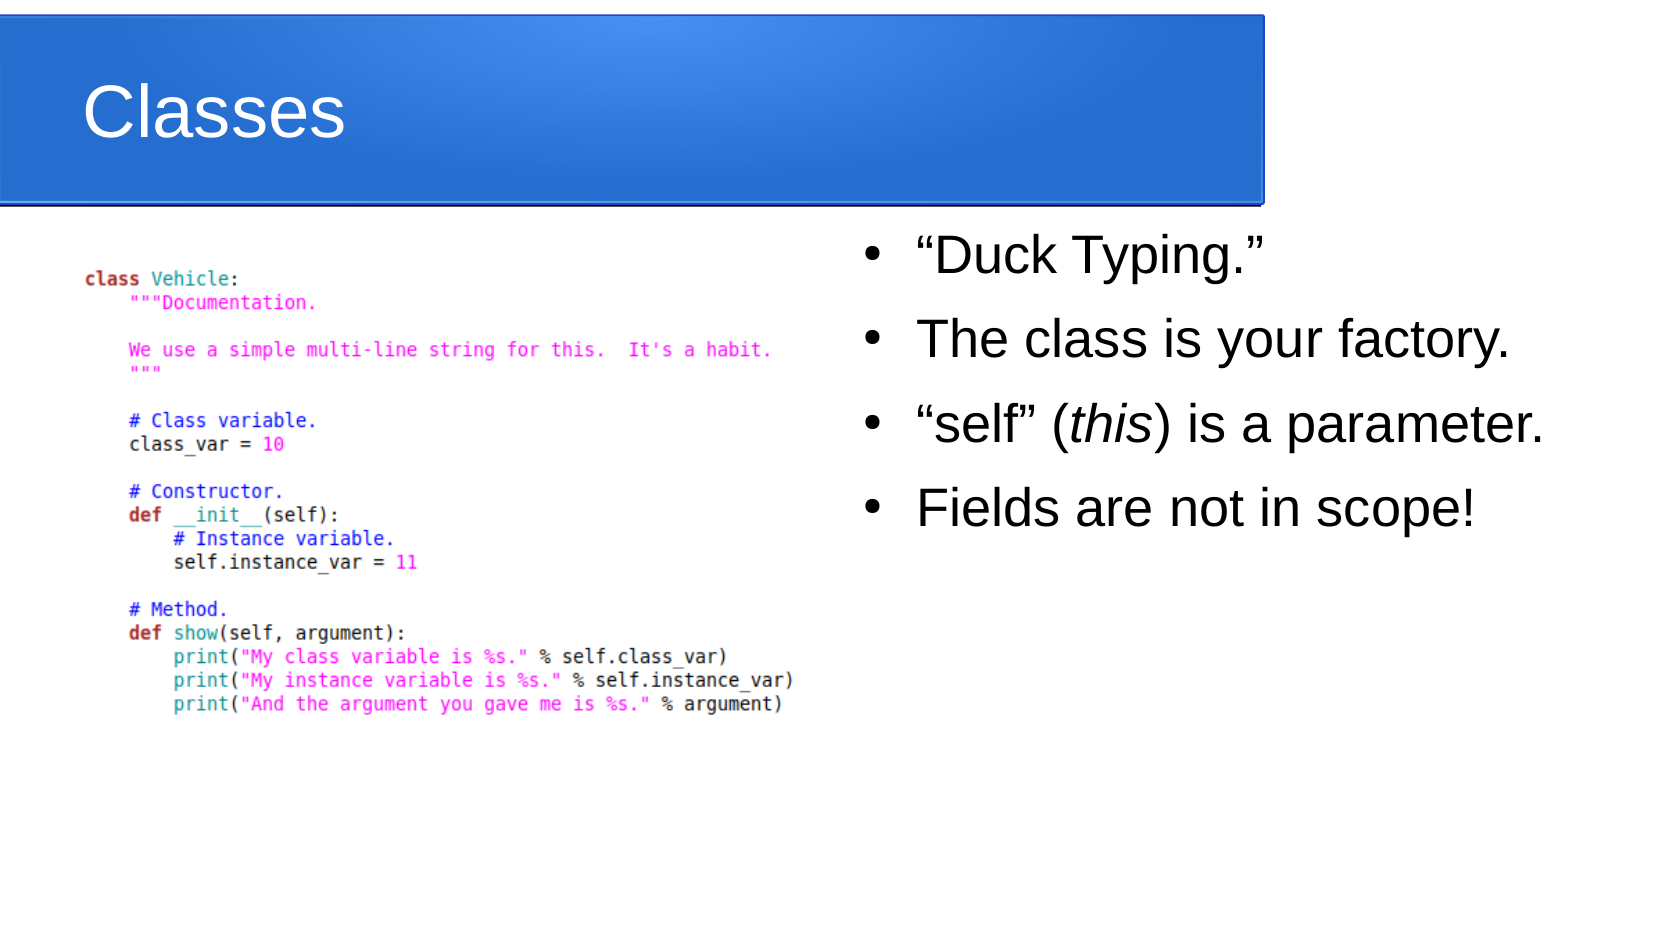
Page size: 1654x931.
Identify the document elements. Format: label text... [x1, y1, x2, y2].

picture [82, 251, 809, 737]
list “Duck Typing.” The class is your factory. “self” (this) is a parameter. Fields are not in scope! [845, 224, 1572, 764]
title Classes [82, 35, 1235, 189]
